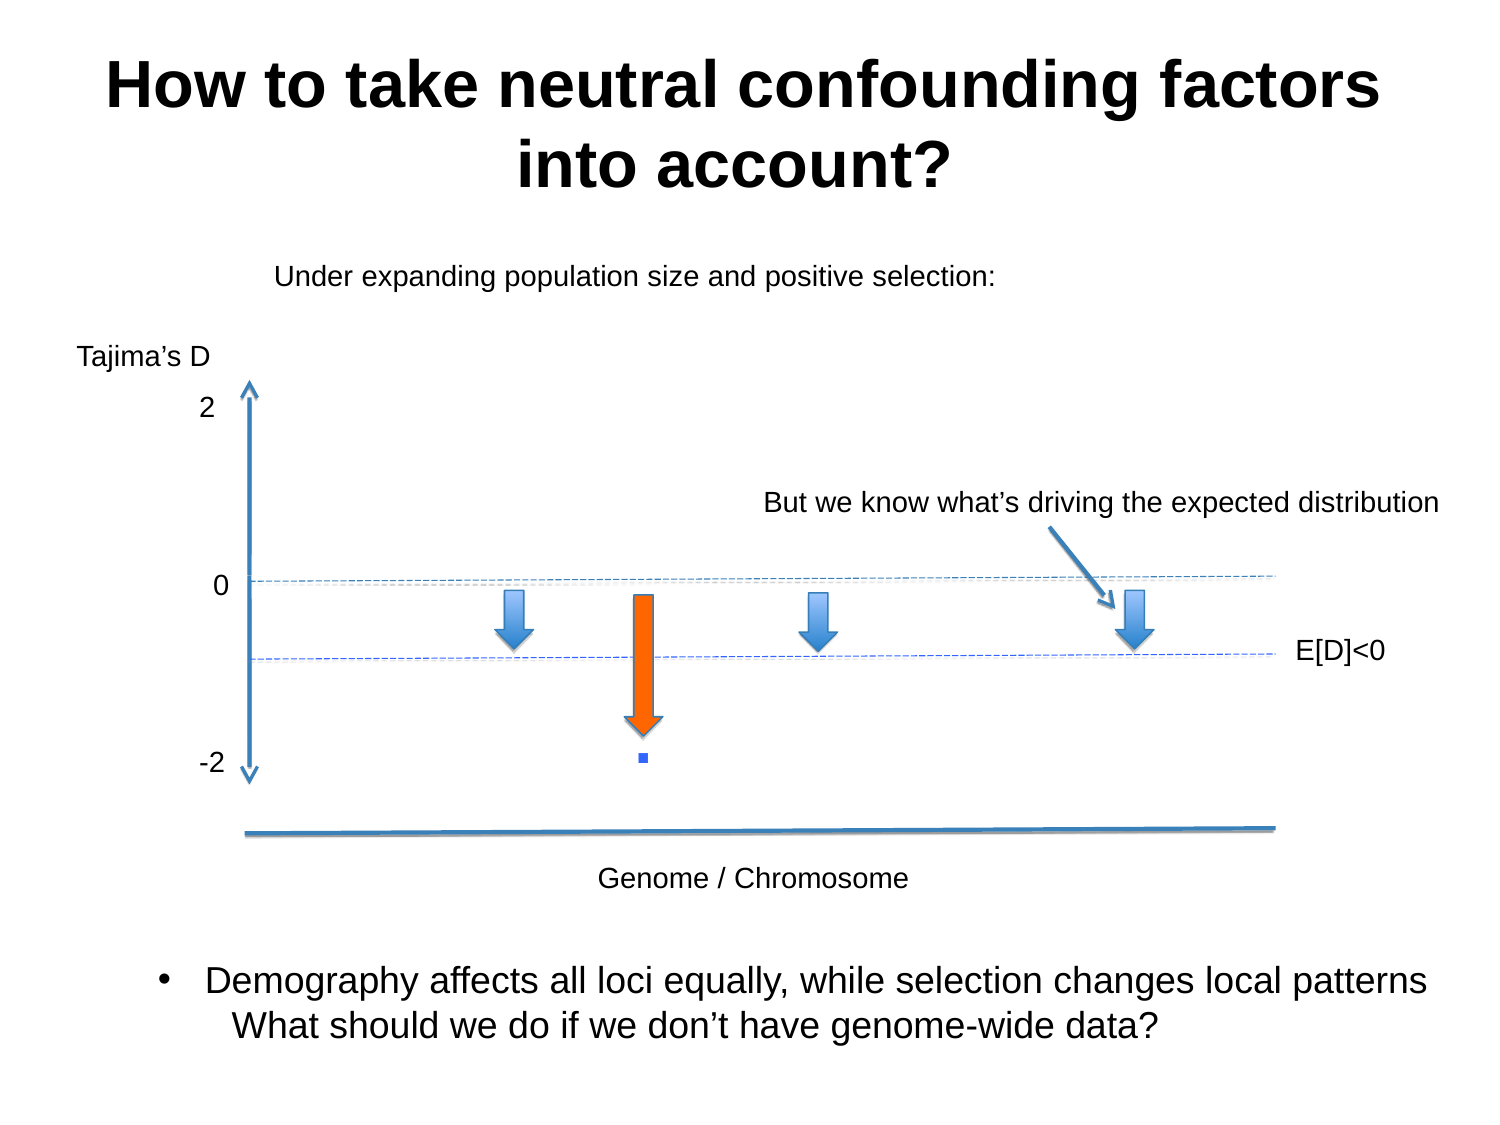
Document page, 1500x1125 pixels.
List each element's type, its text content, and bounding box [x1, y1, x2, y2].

text_box [624, 594, 663, 737]
text_box . [619, 689, 668, 785]
text_box Genome / Chromosome [582, 851, 925, 902]
title How to take neutral confounding factors into account? [82, 70, 1407, 170]
text_box -2 [184, 736, 241, 786]
text_box [1115, 590, 1154, 649]
text_box 2 [184, 380, 231, 431]
text_box E[D]<0 [1280, 624, 1401, 674]
text_box [494, 590, 534, 649]
text_box But we know what’s driving the expected distribution [748, 476, 1456, 527]
text_box Demography affects all loci equally, while selection changes local patterns What should we do if we don’t have genome-wide data? [143, 948, 1443, 1054]
text_box Tajima’s D [61, 330, 226, 380]
text_box 0 [198, 558, 245, 609]
text_box [799, 592, 838, 652]
text_box Under expanding population size and positive selection: [259, 249, 1013, 300]
